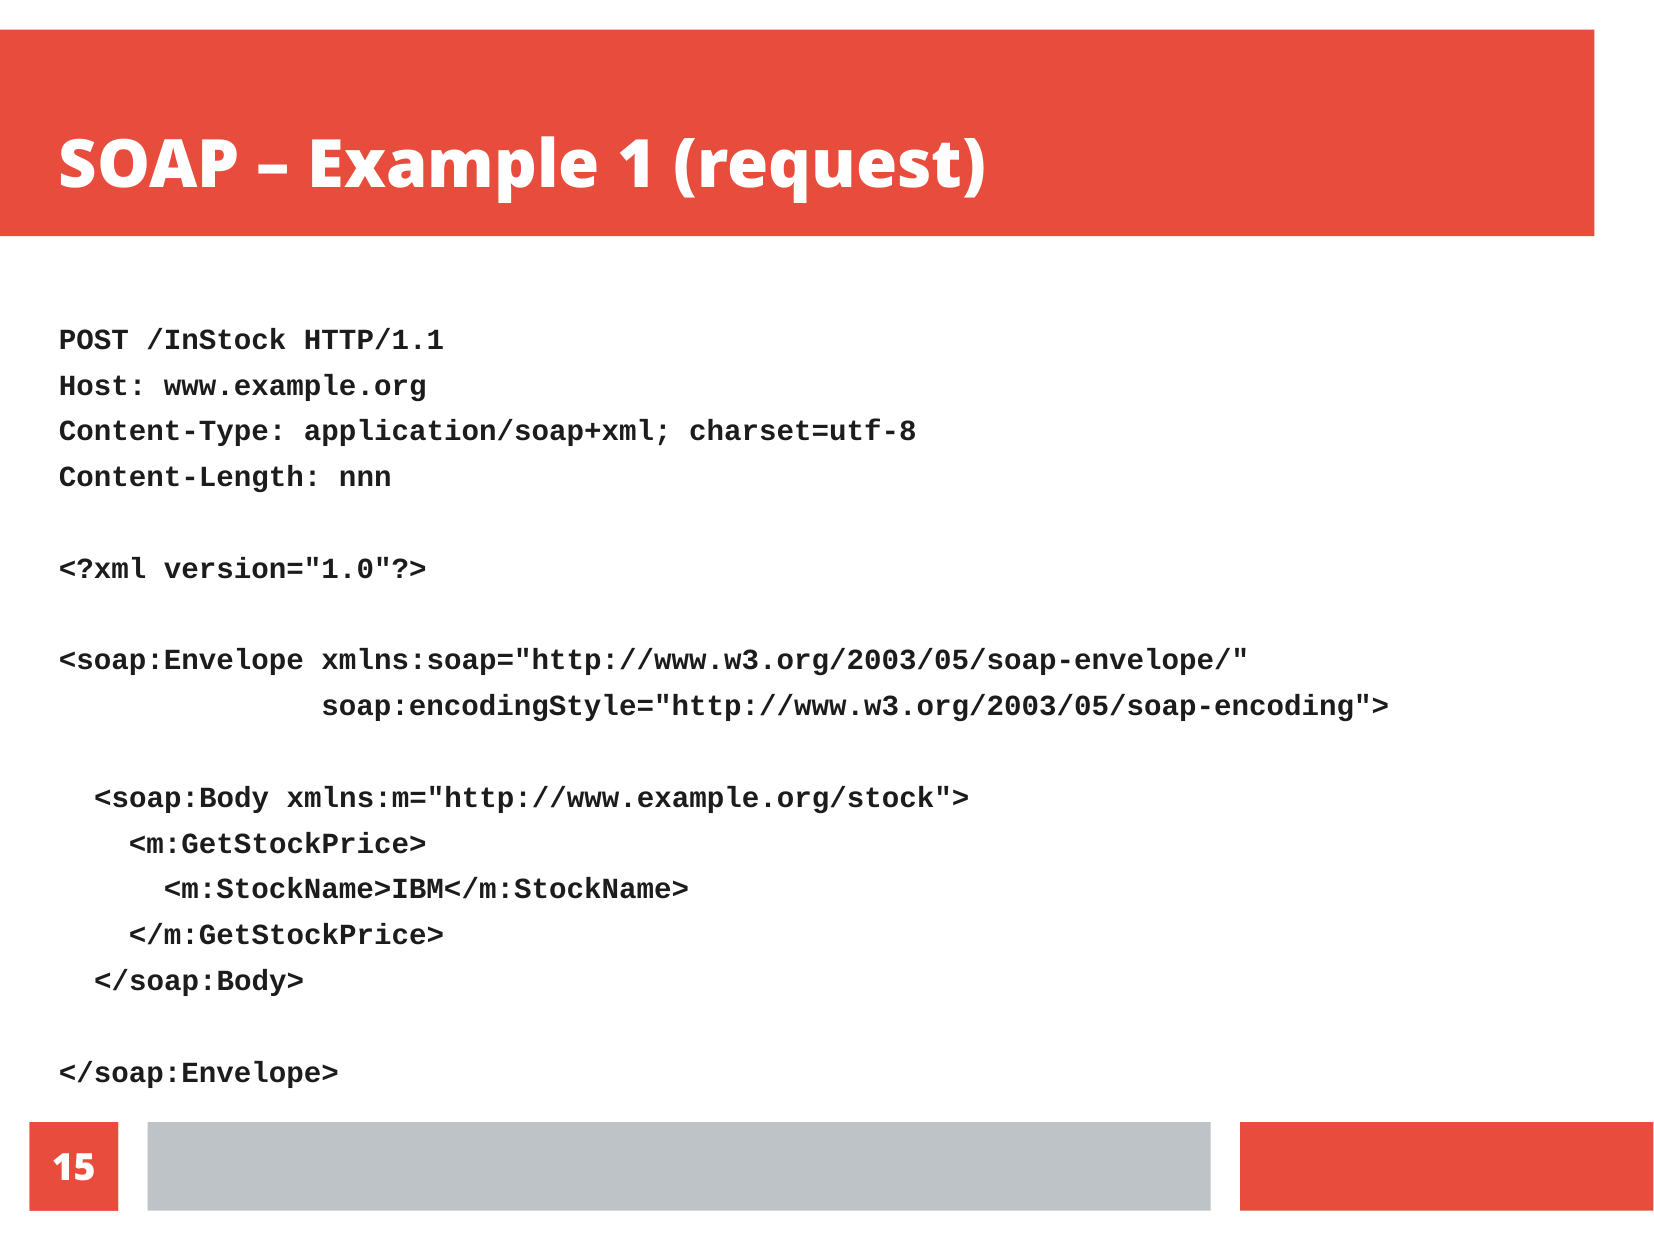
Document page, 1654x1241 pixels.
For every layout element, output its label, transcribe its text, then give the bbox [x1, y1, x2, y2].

list POST /InStock HTTP/1.1 Host: www.example.org Content-Type: application/soap+xml; charset=utf-8 Content-Length: nnn <?xml version="1.0"?> <soap:Envelope xmlns:soap="http://www.w3.org/2003/05/soap-envelope/" soap:encodingStyle="http://www.w3.org/2003/05/soap-encoding"> <soap:Body xmlns:m="http://www.example.org/stock"> <m:GetStockPrice> <m:StockName>IBM</m:StockName> </m:GetStockPrice> </soap:Body> </soap:Envelope> [59, 324, 1565, 1093]
title SOAP – Example 1 (request) [59, 59, 1595, 207]
